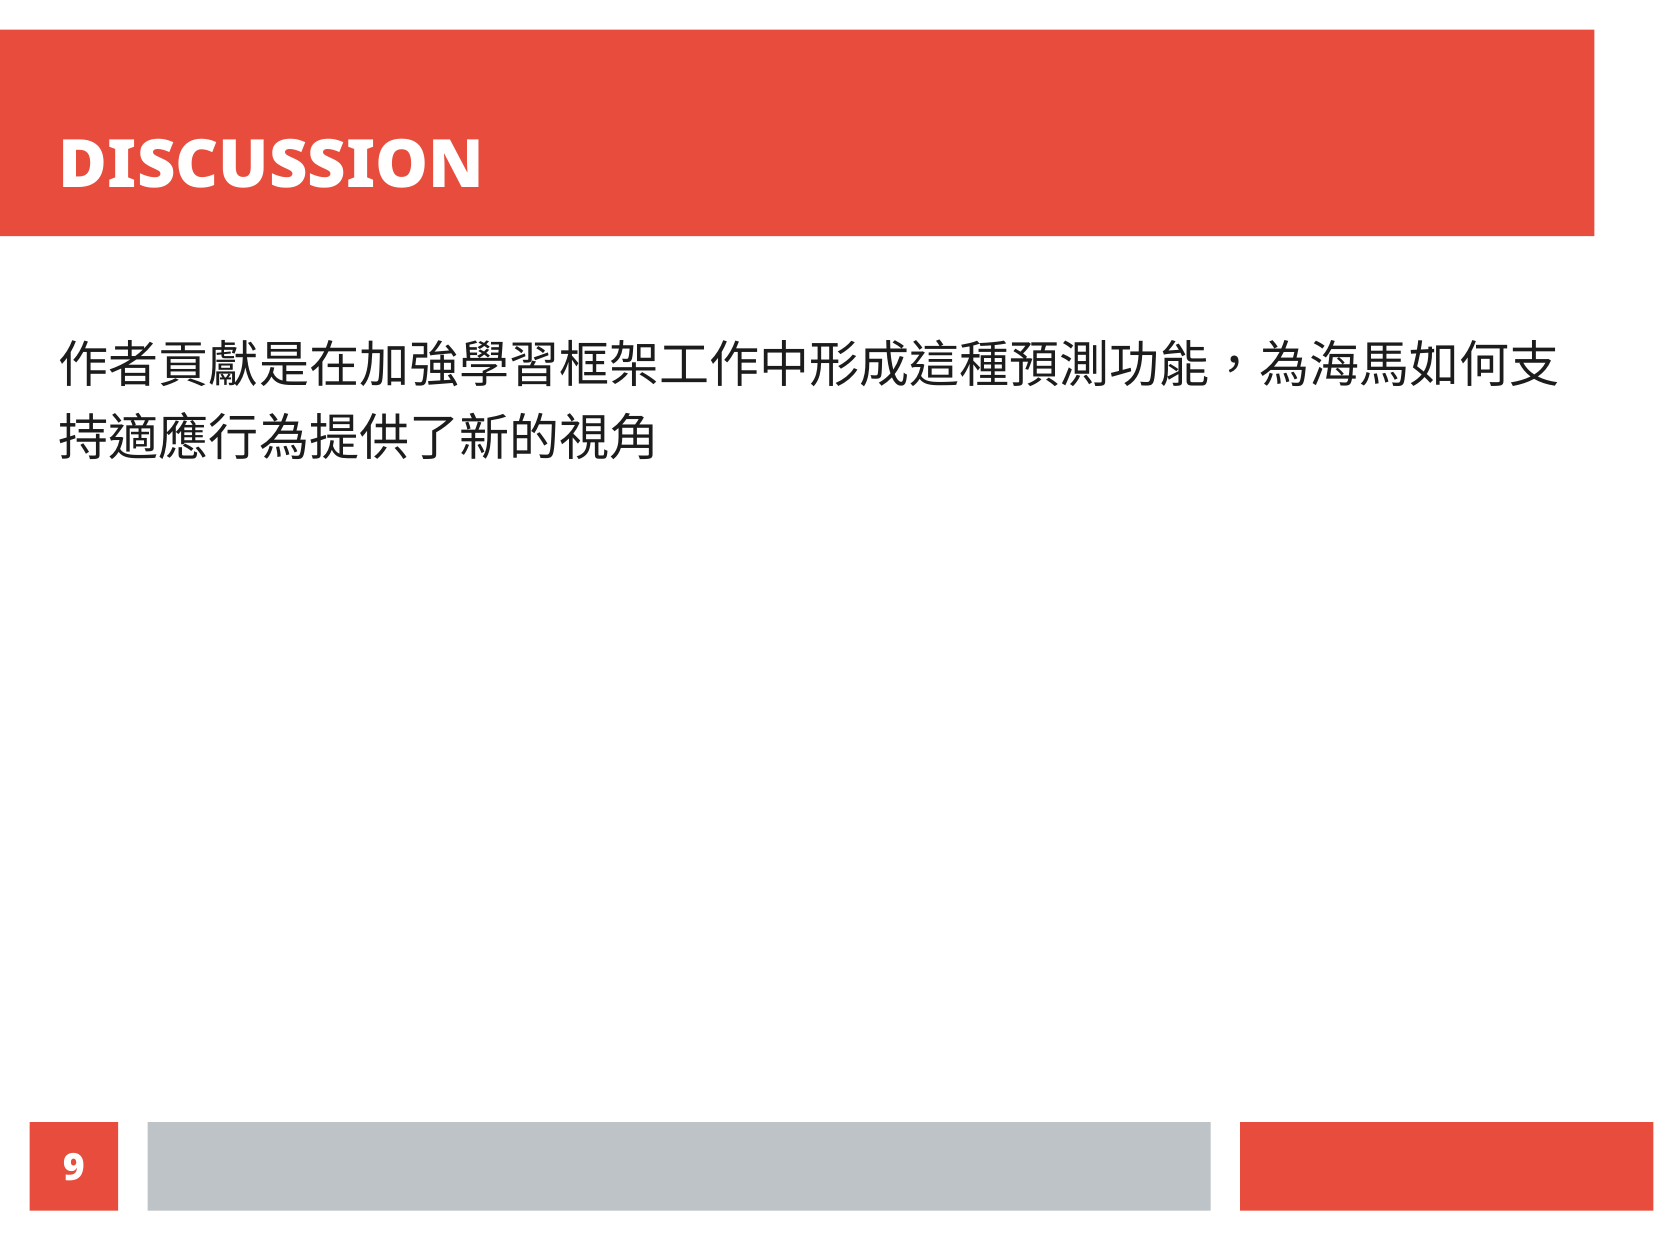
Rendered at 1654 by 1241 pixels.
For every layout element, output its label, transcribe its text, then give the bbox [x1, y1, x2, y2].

list 作者貢獻是在加強學習框架工作中形成這種預測功能，​​為海馬如何支持適應行為提供了新的視角 [59, 324, 1565, 1093]
title DISCUSSION [59, 59, 1595, 207]
